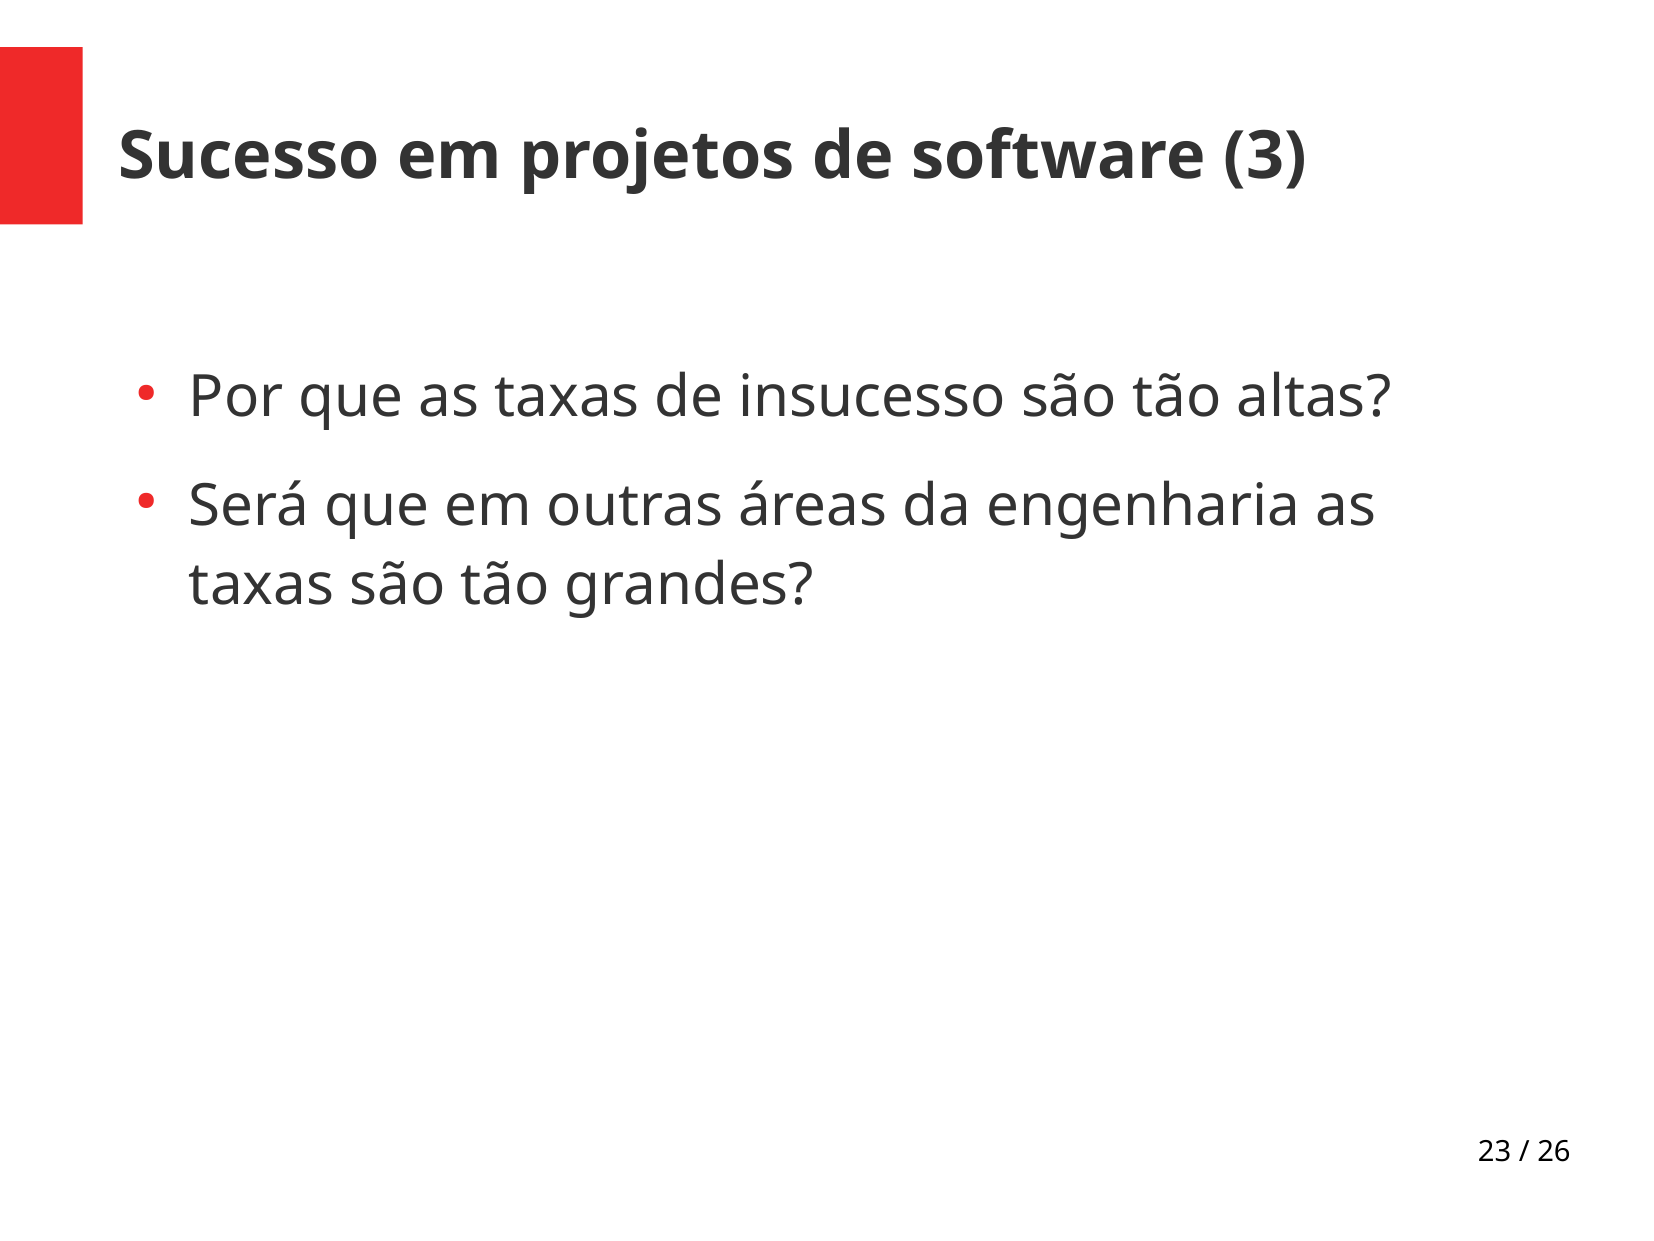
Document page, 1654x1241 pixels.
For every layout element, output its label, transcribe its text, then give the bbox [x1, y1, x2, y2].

title Sucesso em projetos de software (3) [118, 49, 1571, 257]
list Por que as taxas de insucesso são tão altas? Será que em outras áreas da engenharia as taxas são tão grandes? [118, 354, 1536, 1074]
